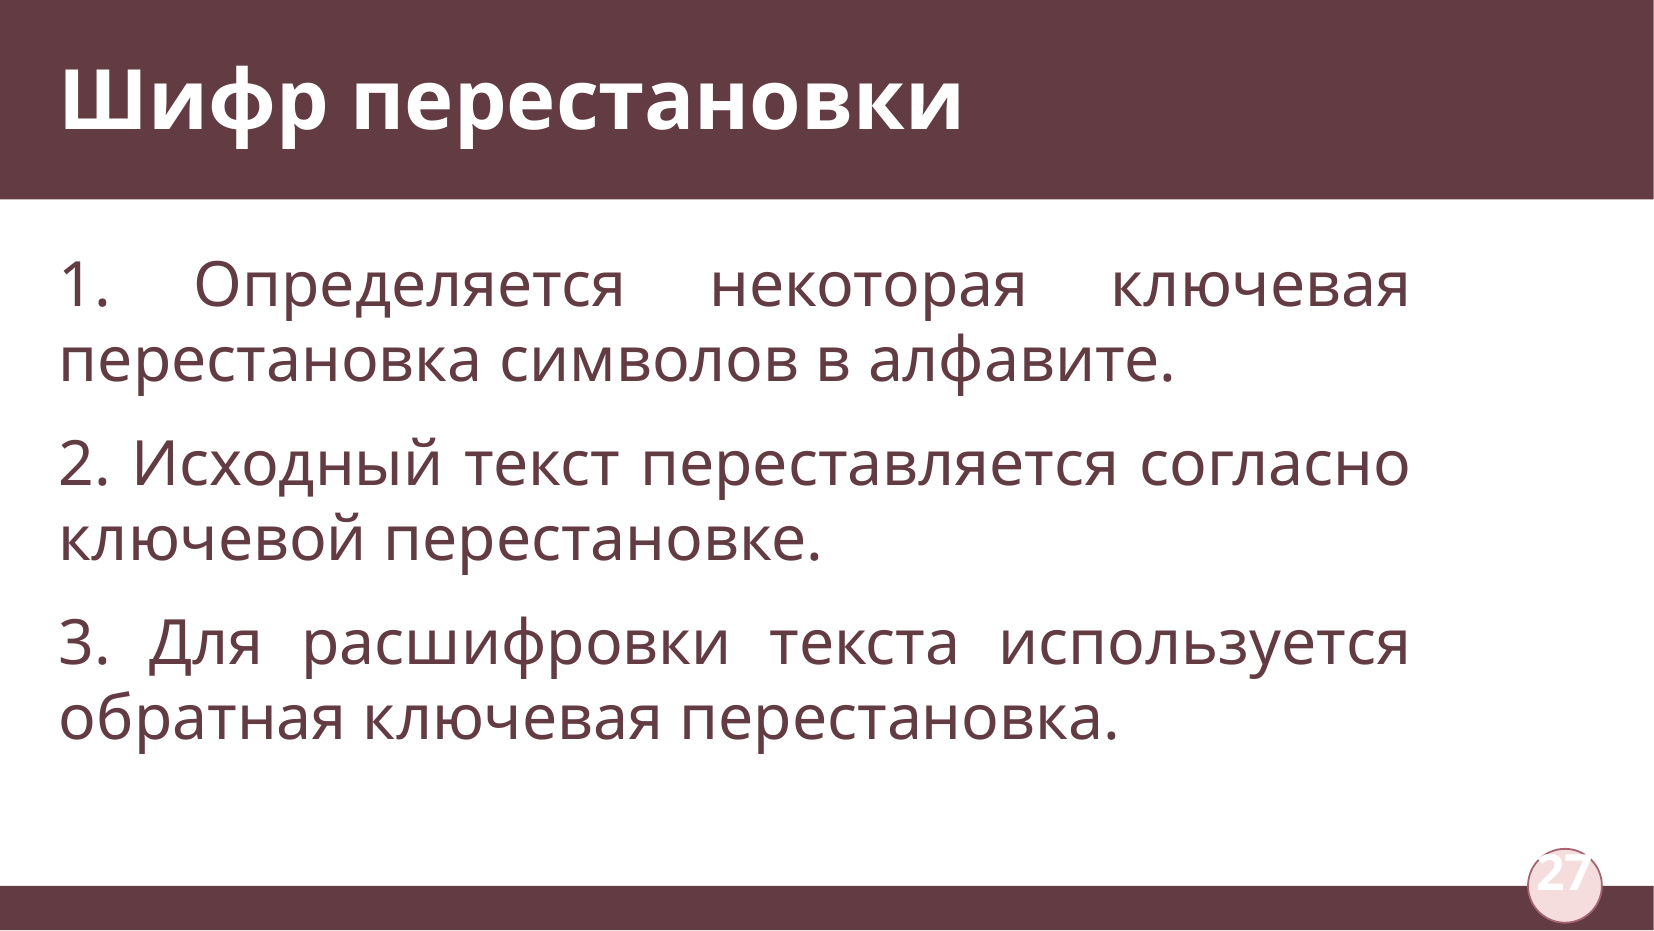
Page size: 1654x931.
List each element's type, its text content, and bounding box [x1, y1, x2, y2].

title Шифр перестановки [59, 37, 1595, 155]
list 1. Определяется некоторая ключевая перестановка символов в алфавите. 2. Исходный текст переставляется согласно ключевой перестановке. 3. Для расшифровки текста используется обратная ключевая перестановка. [59, 243, 1595, 769]
